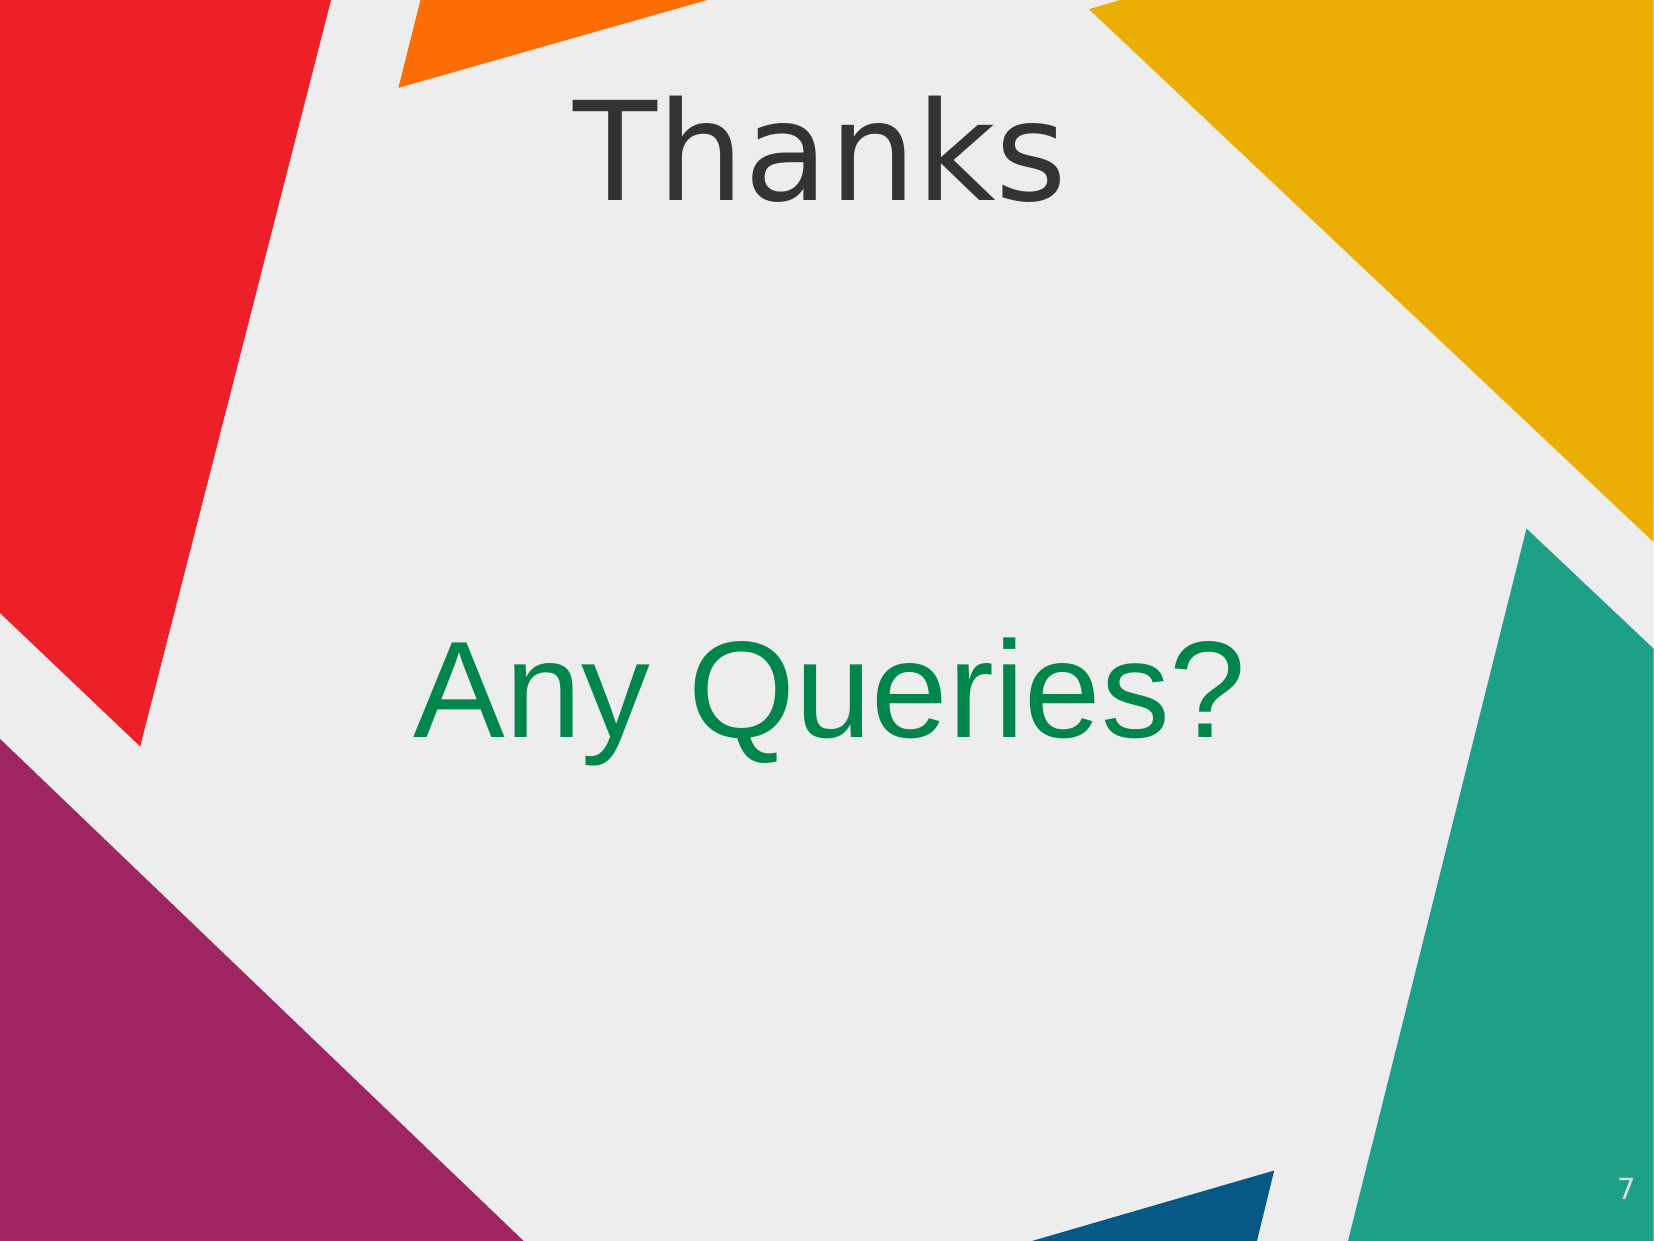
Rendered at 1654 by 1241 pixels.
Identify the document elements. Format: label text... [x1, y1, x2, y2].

title Thanks [289, 49, 1372, 257]
subtitle Any Queries? [289, 290, 1372, 1090]
